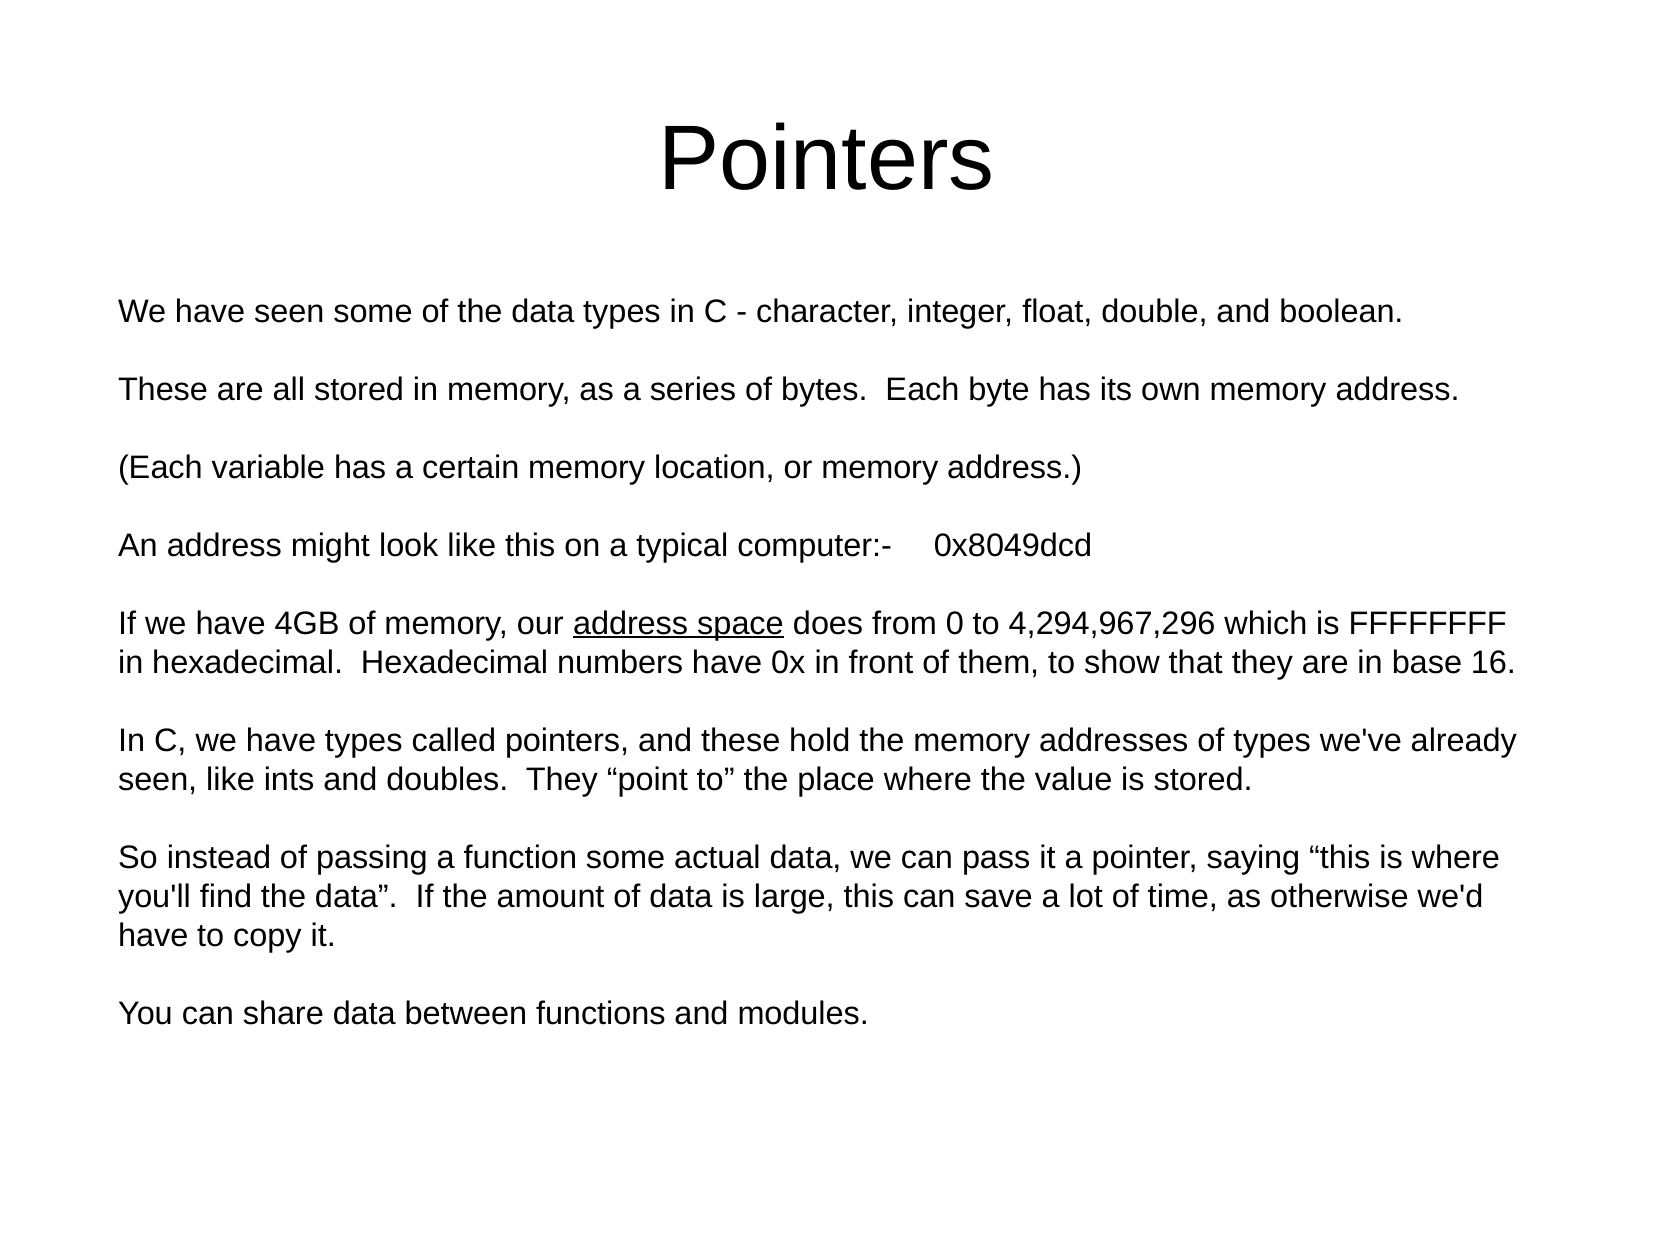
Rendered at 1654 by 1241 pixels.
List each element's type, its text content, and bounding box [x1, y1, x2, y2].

title Pointers [82, 49, 1571, 257]
subtitle We have seen some of the data types in C - character, integer, float, double, and boolean. These are all stored in memory, as a series of bytes. Each byte has its own memory address. (Each variable has a certain memory location, or memory address.) An address might look like this on a typical computer:- 0x8049dcd If we have 4GB of memory, our address space does from 0 to 4,294,967,296 which is FFFFFFFF in hexadecimal. Hexadecimal numbers have 0x in front of them, to show that they are in base 16. In C, we have types called pointers, and these hold the memory addresses of types we've already seen, like ints and doubles. They “point to” the place where the value is stored. So instead of passing a function some actual data, we can pass it a pointer, saying “this is where you'll find the data”. If the amount of data is large, this can save a lot of time, as otherwise we'd have to copy it. You can share data between functions and modules. [118, 290, 1538, 1152]
text_box [815, 675, 846, 746]
